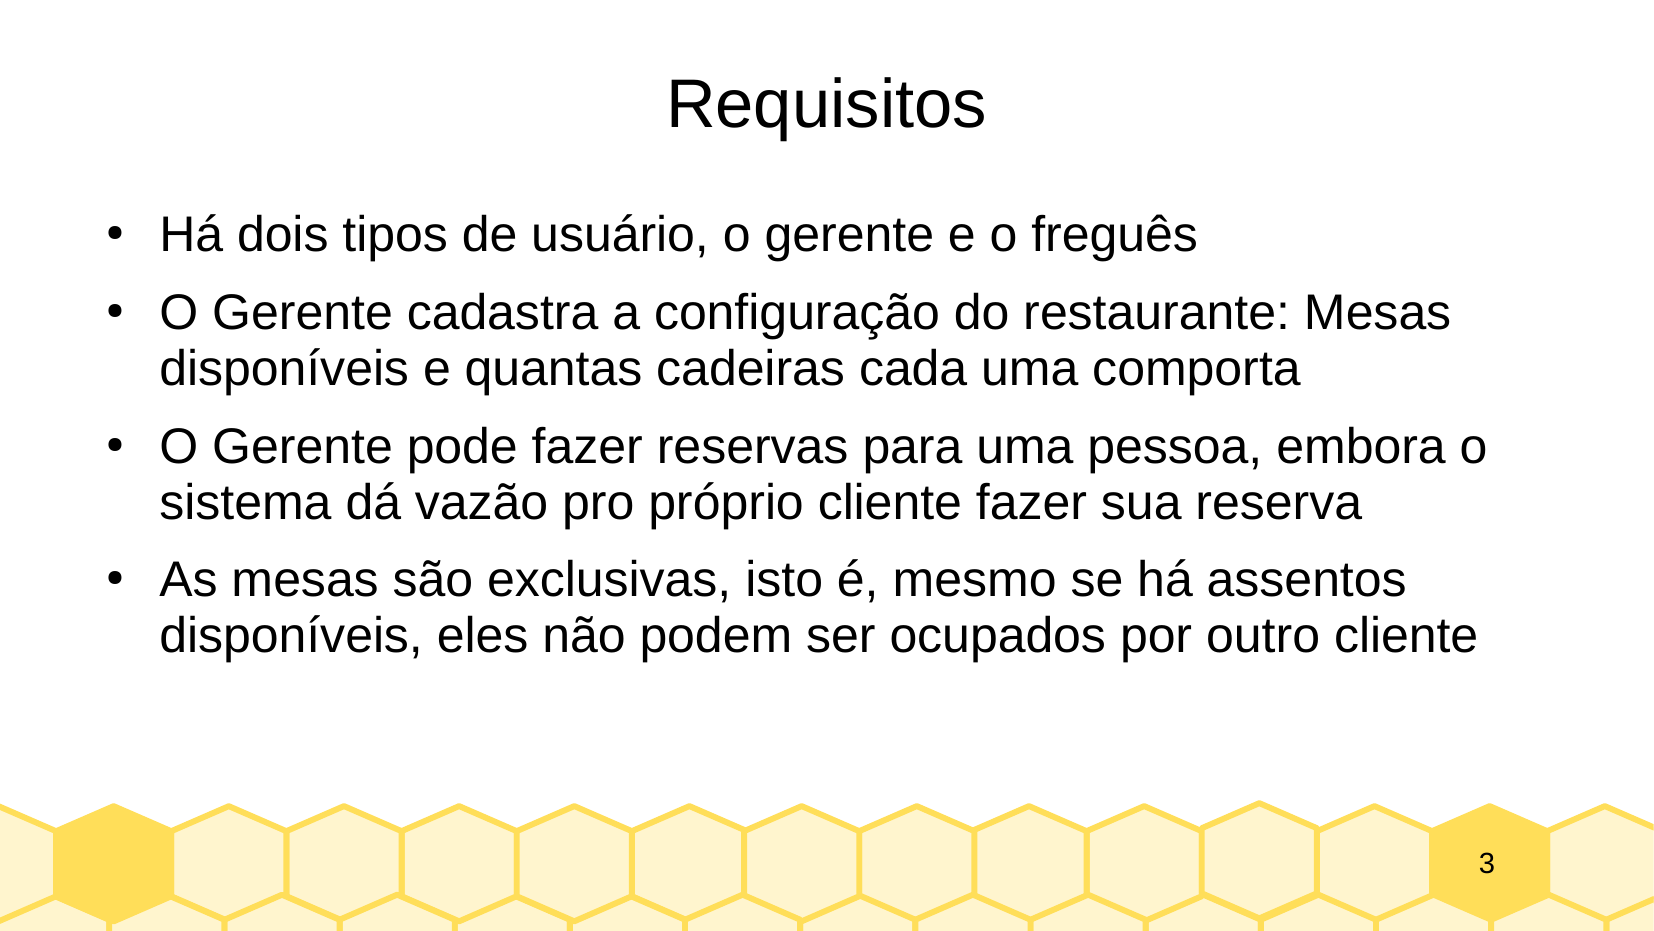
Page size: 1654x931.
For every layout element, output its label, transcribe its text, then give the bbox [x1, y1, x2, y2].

title Requisitos [88, 29, 1565, 178]
list Há dois tipos de usuário, o gerente e o freguês O Gerente cadastra a configuração do restaurante: Mesas disponíveis e quantas cadeiras cada uma comporta O Gerente pode fazer reservas para uma pessoa, embora o sistema dá vazão pro próprio cliente fazer sua reserva As mesas são exclusivas, isto é, mesmo se há assentos disponíveis, eles não podem ser ocupados por outro cliente [88, 206, 1565, 739]
